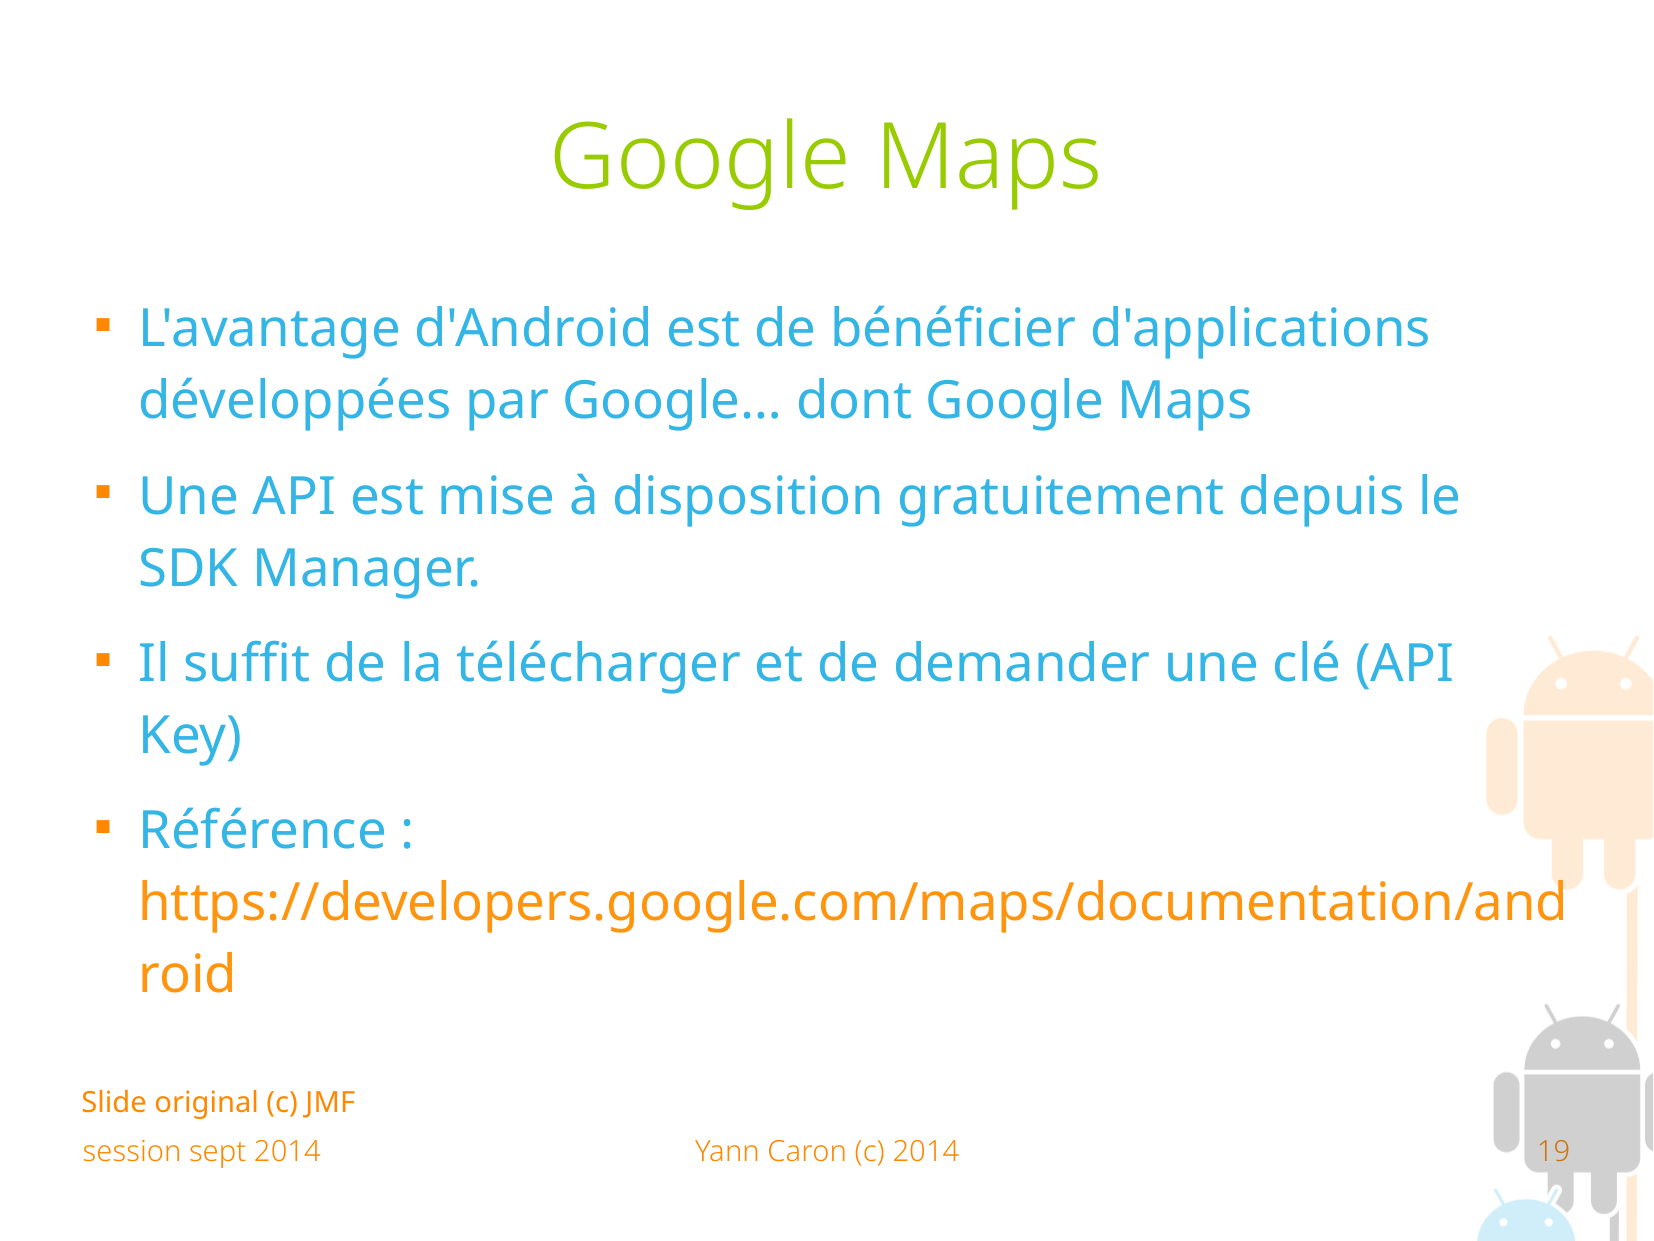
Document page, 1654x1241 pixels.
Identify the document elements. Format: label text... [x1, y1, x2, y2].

picture [240, 423, 1654, 1241]
list L'avantage d'Android est de bénéficier d'applications développées par Google… dont Google Maps Une API est mise à disposition gratuitement depuis le SDK Manager. Il suffit de la télécharger et de demander une clé (API Key) Référence : https://developers.google.com/maps/documentation/android [82, 290, 1571, 1010]
title Google Maps [82, 49, 1571, 257]
text_box Slide original (c) JMF [66, 1073, 379, 1123]
